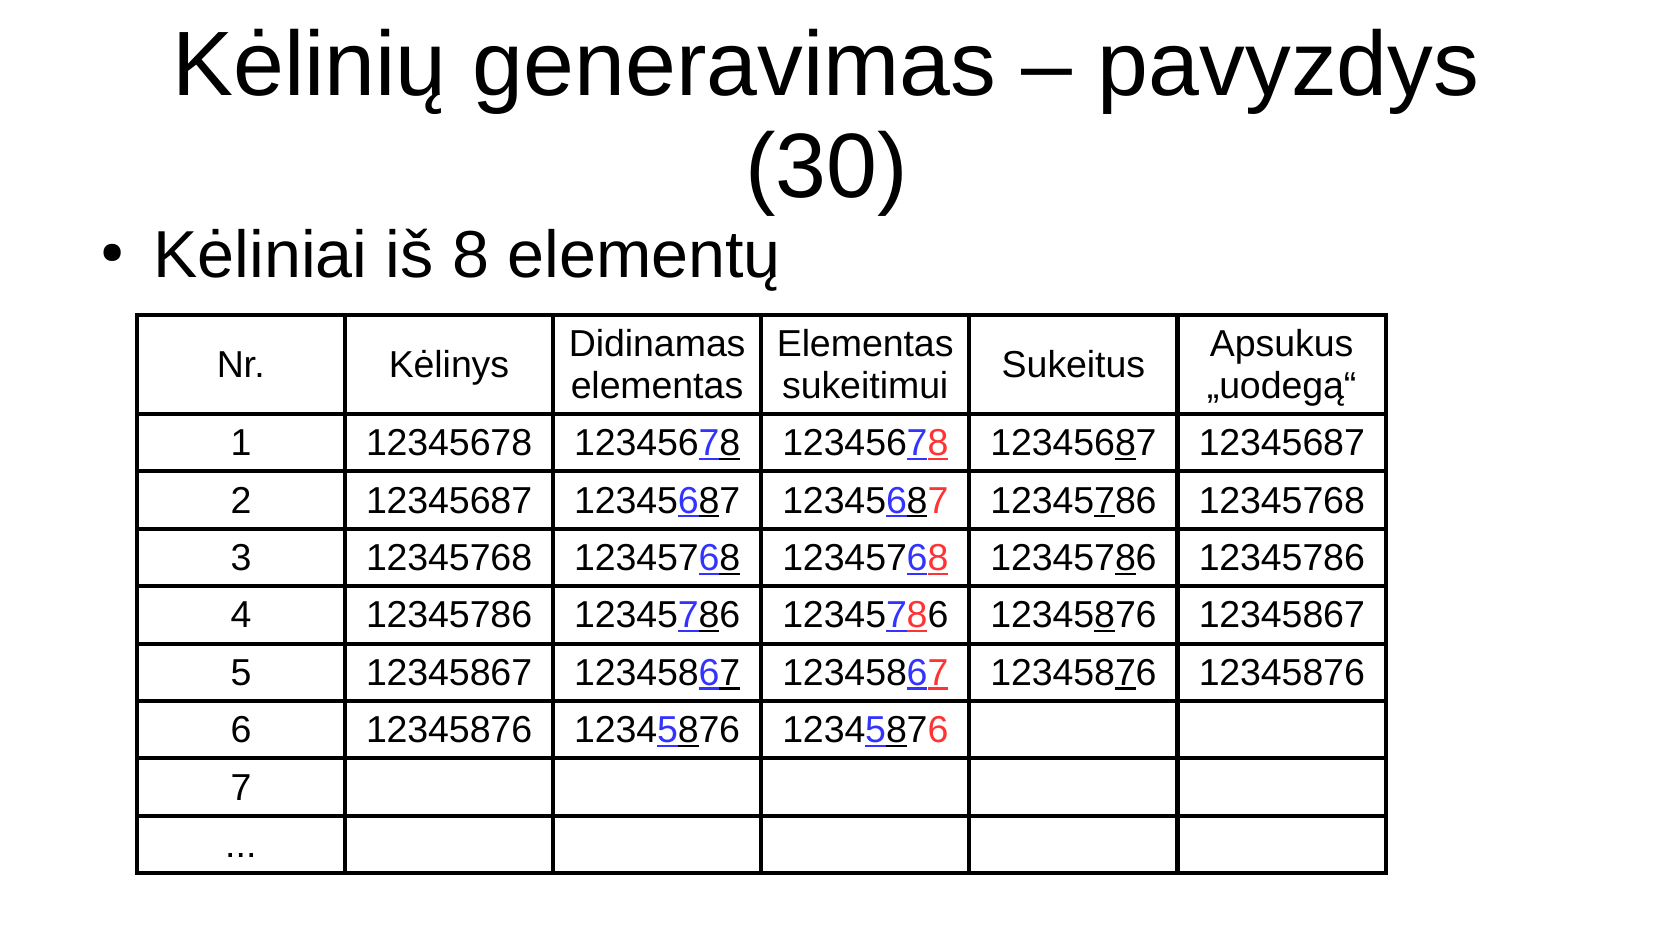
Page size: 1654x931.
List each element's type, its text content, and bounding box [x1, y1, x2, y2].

table_cell 12345687 [1180, 416, 1384, 469]
table_cell [971, 818, 1175, 871]
table_cell ... [139, 818, 343, 871]
table_cell 12345768 [1180, 473, 1384, 527]
table_header Didinamas elementas [555, 317, 759, 412]
table_cell 4 [139, 588, 343, 642]
table_cell 12345768 [555, 531, 759, 584]
list Kėliniai iš 8 elementų [82, 217, 1571, 757]
table_cell 12345867 [555, 646, 759, 699]
table_cell 5 [139, 646, 343, 699]
table_cell [1180, 818, 1384, 871]
table_header Apsukus „uodegą“ [1180, 317, 1384, 412]
table_header Nr. [139, 317, 343, 412]
table_header Elementas sukeitimui [763, 317, 967, 412]
table_cell 12345786 [971, 473, 1175, 527]
table_cell [555, 760, 759, 814]
table_cell 12345786 [971, 531, 1175, 584]
table_cell 12345687 [347, 473, 551, 527]
table_cell 12345867 [1180, 588, 1384, 642]
table_header Sukeitus [971, 317, 1175, 412]
table_cell [971, 760, 1175, 814]
table_cell 12345867 [347, 646, 551, 699]
table_cell 12345678 [763, 416, 967, 469]
table_cell [1180, 703, 1384, 756]
table_cell [1180, 760, 1384, 814]
table_cell 12345687 [763, 473, 967, 527]
table_cell 12345768 [763, 531, 967, 584]
table_cell 1 [139, 416, 343, 469]
table_cell 12345876 [347, 703, 551, 756]
table_cell 12345678 [347, 416, 551, 469]
table_cell 12345786 [1180, 531, 1384, 584]
table_cell [555, 818, 759, 871]
table_cell [347, 760, 551, 814]
title Kėlinių generavimas – pavyzdys (30) [82, 12, 1571, 217]
table_cell 3 [139, 531, 343, 584]
table_cell [763, 818, 967, 871]
table_cell 12345786 [555, 588, 759, 642]
table_cell 2 [139, 473, 343, 527]
table_cell 12345687 [971, 416, 1175, 469]
table_cell 12345786 [347, 588, 551, 642]
table_cell 12345876 [1180, 646, 1384, 699]
table_cell 12345768 [347, 531, 551, 584]
table_cell [763, 760, 967, 814]
table_cell 12345687 [555, 473, 759, 527]
table_cell 12345786 [763, 588, 967, 642]
table_cell 12345867 [763, 646, 967, 699]
table_cell [971, 703, 1175, 756]
table_cell [347, 818, 551, 871]
table_cell 12345876 [971, 646, 1175, 699]
table_header Kėlinys [347, 317, 551, 412]
table_cell 6 [139, 703, 343, 756]
table_cell 12345876 [971, 588, 1175, 642]
table_cell 12345876 [763, 703, 967, 756]
table_cell 12345876 [555, 703, 759, 756]
table_cell 12345678 [555, 416, 759, 469]
table_cell 7 [139, 760, 343, 814]
